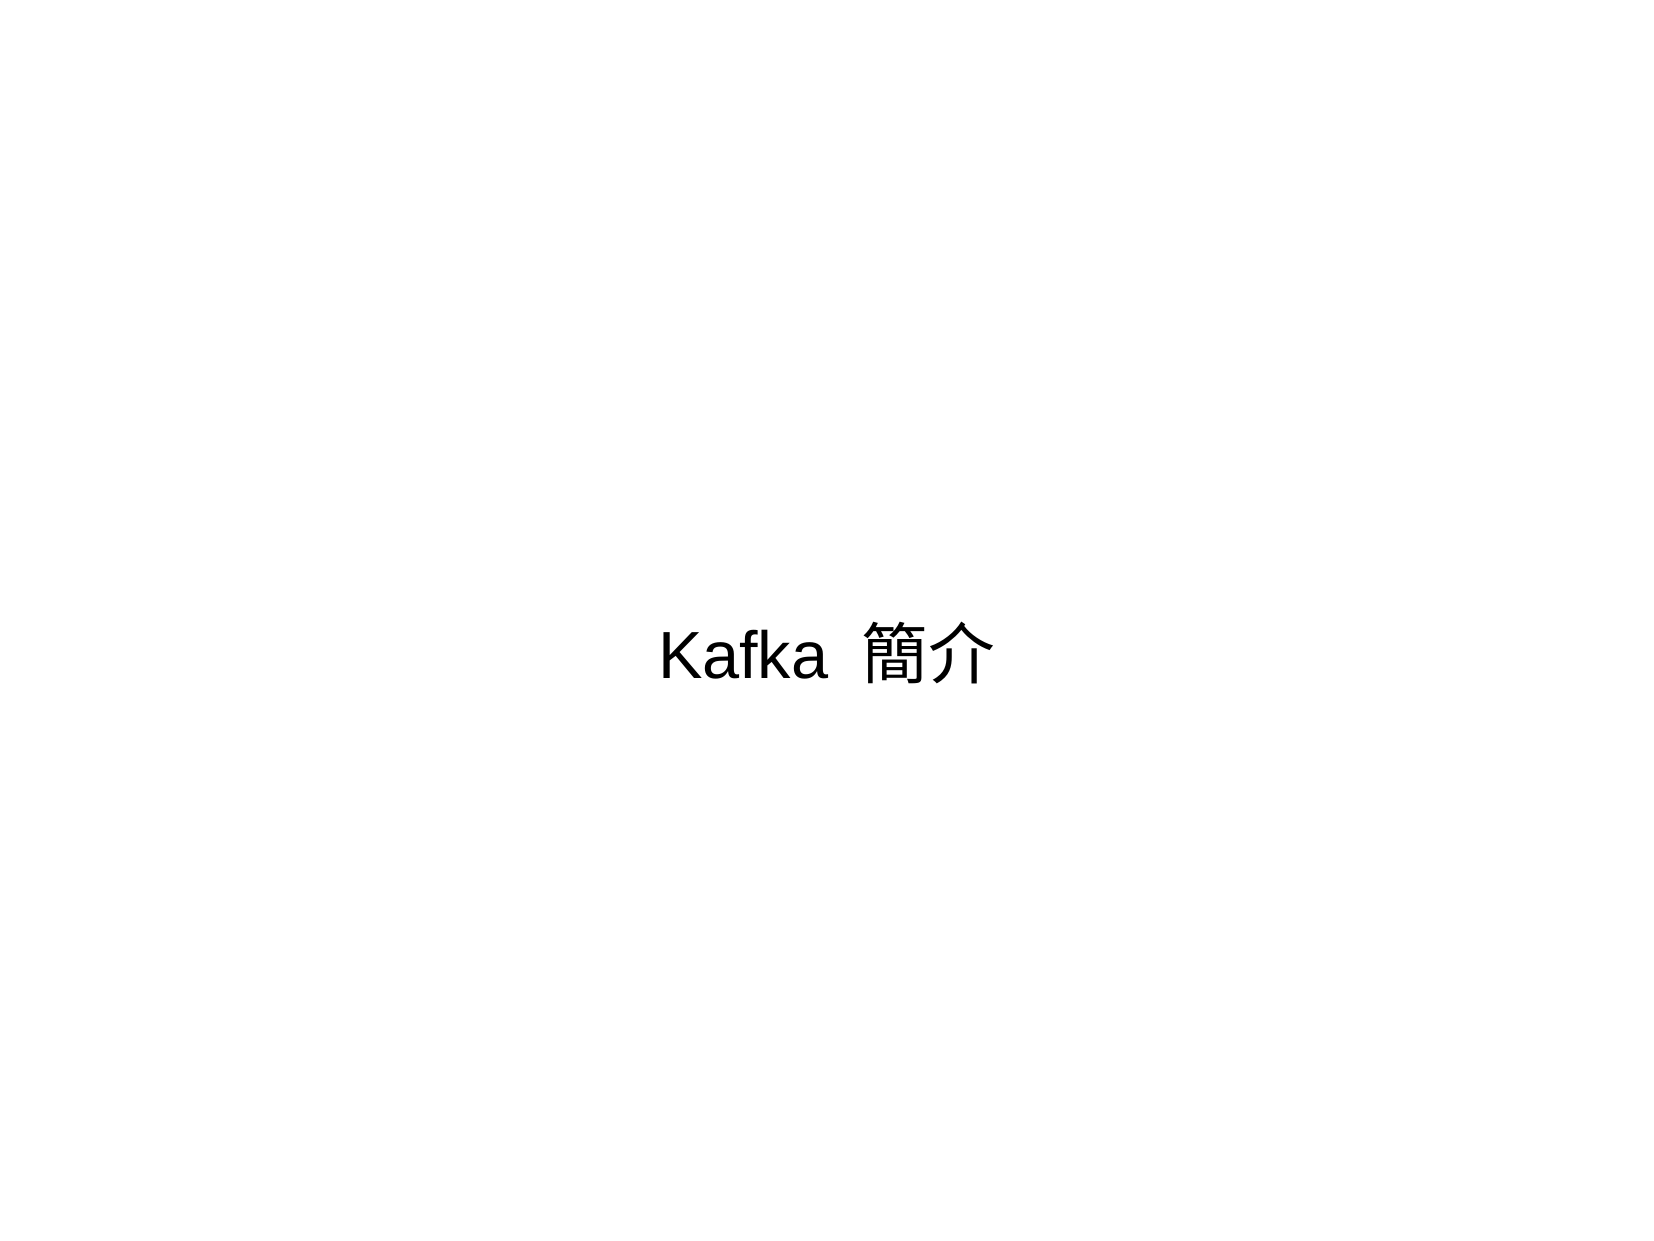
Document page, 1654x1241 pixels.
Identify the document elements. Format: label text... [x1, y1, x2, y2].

subtitle Kafka 簡介 [82, 290, 1571, 1010]
